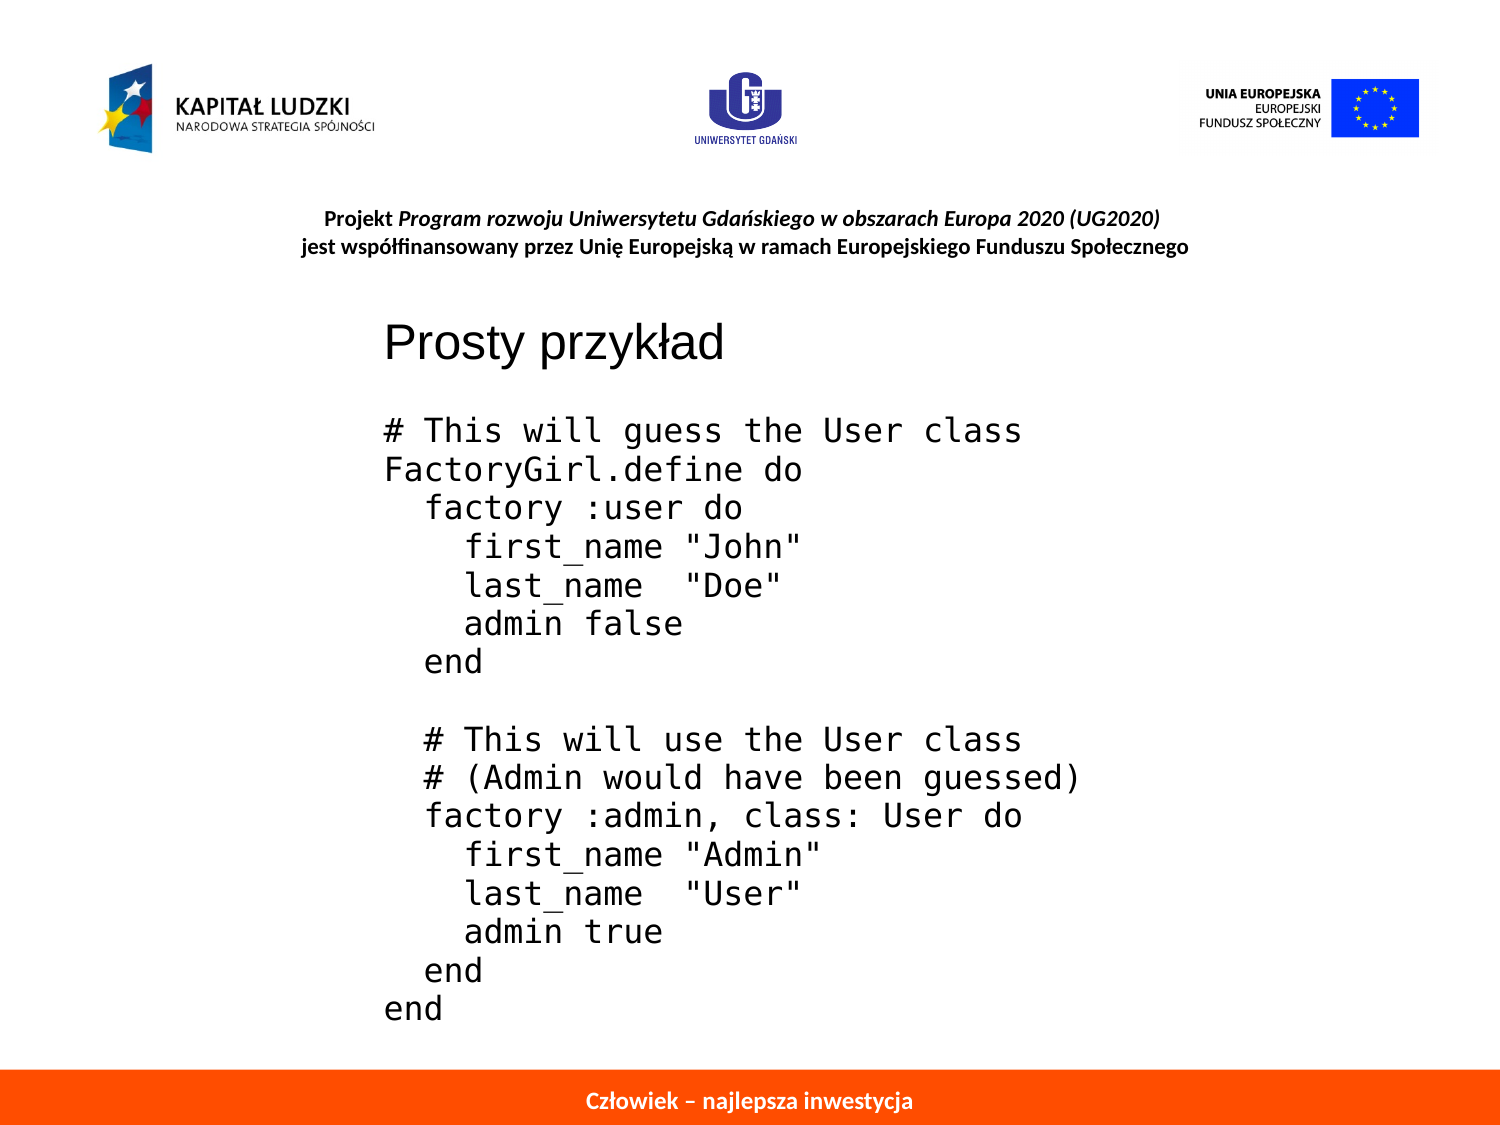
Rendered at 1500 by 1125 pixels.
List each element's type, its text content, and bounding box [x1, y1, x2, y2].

picture [692, 69, 800, 147]
text_box Prosty przykład # This will guess the User class FactoryGirl.define do factory :user do first_name "John" last_name "Doe" admin false end # This will use the User class # (Admin would have been guessed) factory :admin, class: User do first_name "Admin" last_name "User" admin true end end [368, 307, 1099, 1036]
picture [1179, 60, 1439, 156]
picture [53, 19, 418, 196]
text_box Projekt Program rozwoju Uniwersytetu Gdańskiego w obszarach Europa 2020 (UG2020) jest współfinansowany przez Unię Europejską w ramach Europejskiego Funduszu Społecznego [53, 196, 1439, 267]
footer Człowiek – najlepsza inwestycja [0, 1069, 1500, 1125]
